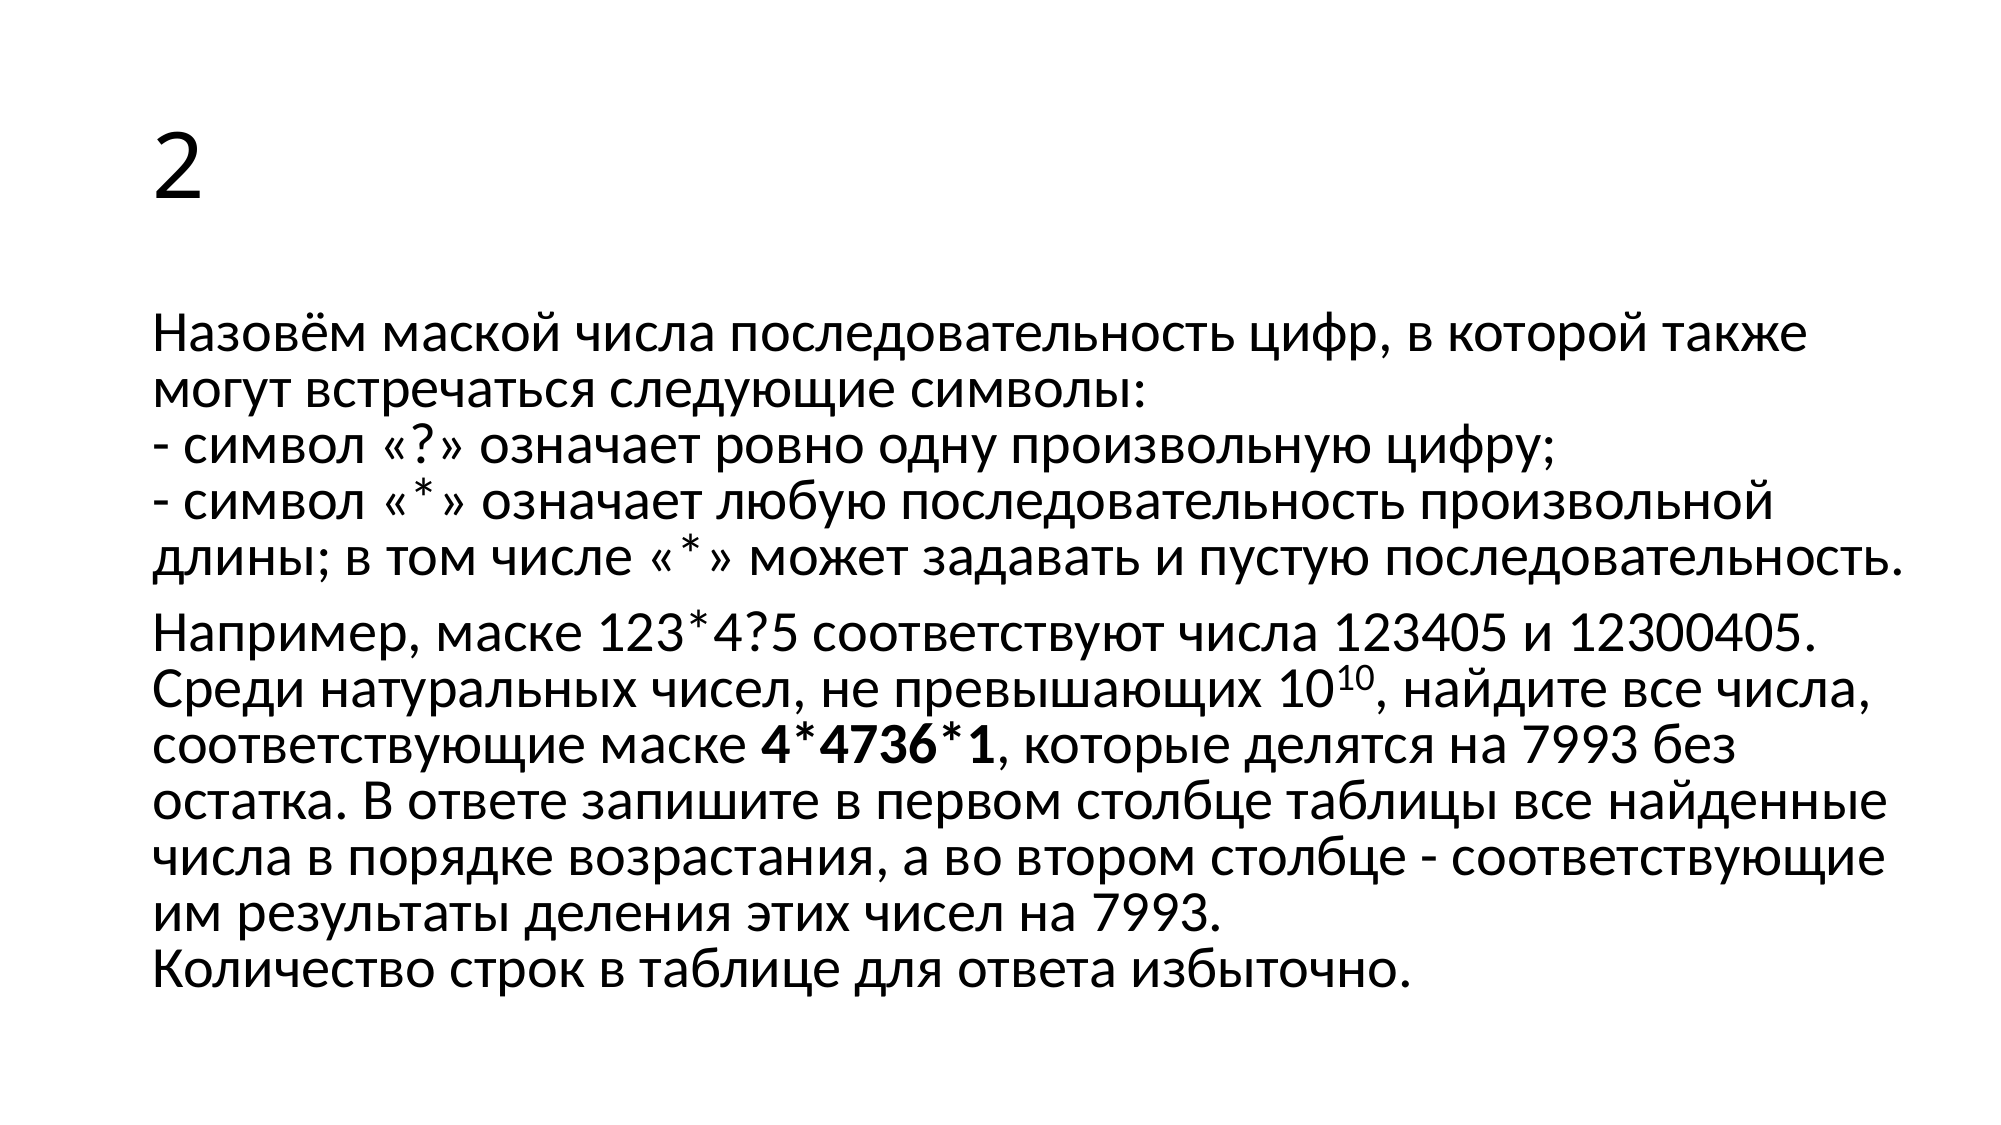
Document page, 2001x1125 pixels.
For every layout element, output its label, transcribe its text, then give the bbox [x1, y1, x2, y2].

title 2 [137, 59, 1863, 278]
list Назовём маской числа последовательность цифр, в которой также могут встречаться следующие символы: - символ «?» означает ровно одну произвольную цифру; - символ «*» означает любую последовательность произвольной длины; в том числе «*» может задавать и пустую последовательность. Например, маске 123*4?5 соответствуют числа 123405 и 12300405. Среди натуральных чисел, не превышающих 1010, найдите все числа, соответствующие маске 4*4736*1, которые делятся на 7993 без остатка. В ответе запишите в первом столбце таблицы все найденные числа в порядке возрастания, а во втором столбце - соответствующие им результаты деления этих чисел на 7993. Количество строк в таблице для ответа избыточно. [137, 299, 1927, 1066]
